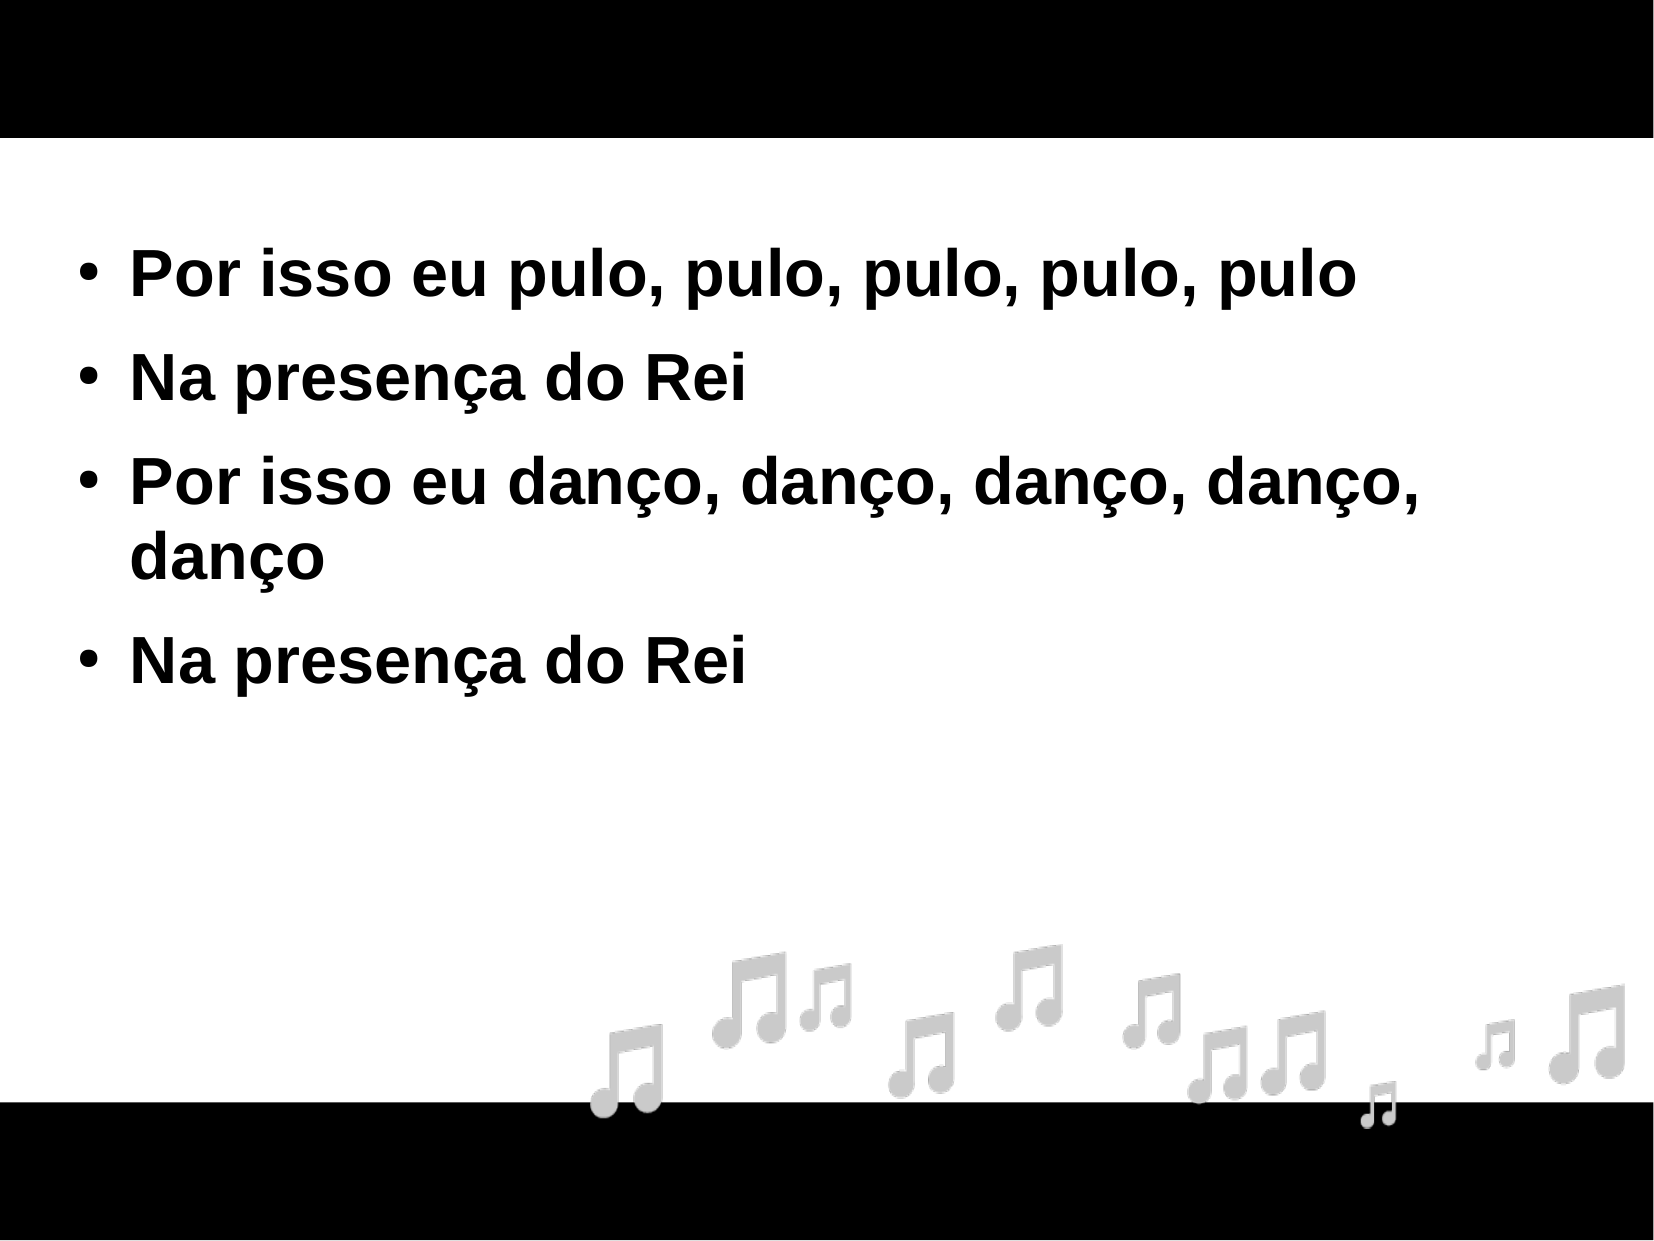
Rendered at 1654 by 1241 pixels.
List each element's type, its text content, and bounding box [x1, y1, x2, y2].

list Por isso eu pulo, pulo, pulo, pulo, pulo Na presença do Rei Por isso eu danço, danço, danço, danço, danço Na presença do Rei [59, 236, 1595, 1024]
